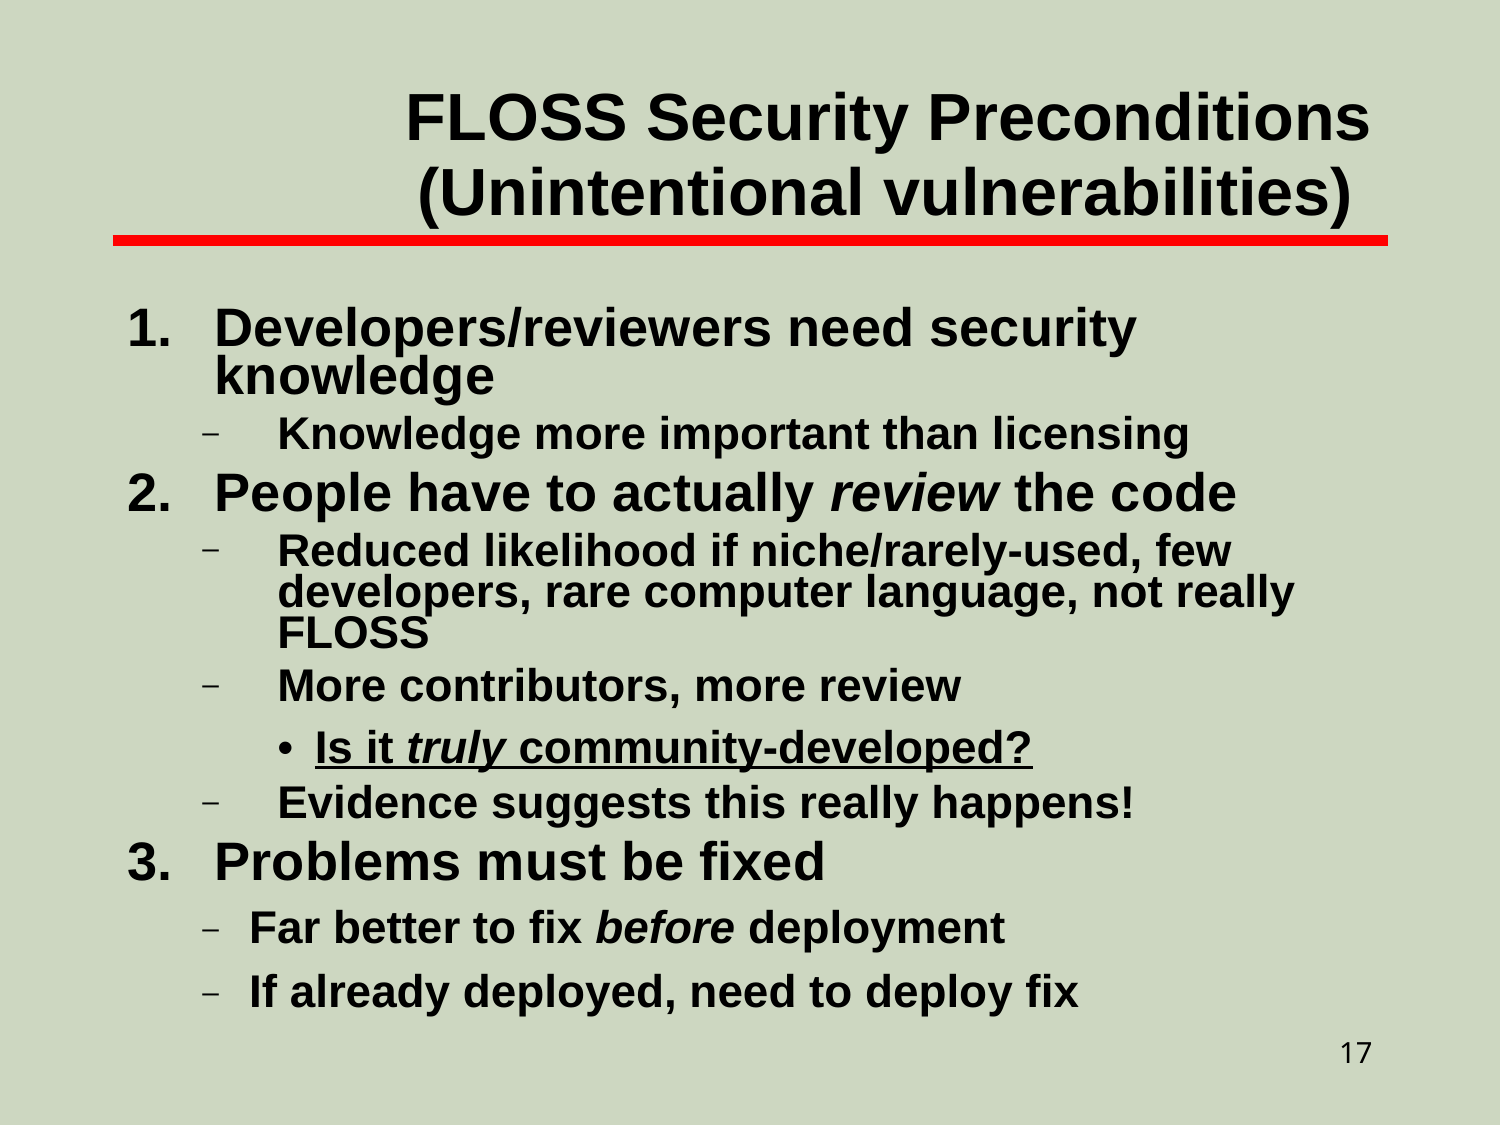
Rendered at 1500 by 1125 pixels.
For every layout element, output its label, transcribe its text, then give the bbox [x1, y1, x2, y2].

list Developers/reviewers need security knowledge Knowledge more important than licensing People have to actually review the code Reduced likelihood if niche/rarely-used, few developers, rare computer language, not really FLOSS More contributors, more review Is it truly community-developed? Evidence suggests this really happens! Problems must be fixed Far better to fix before deployment If already deployed, need to deploy fix [112, 299, 1388, 1051]
title FLOSS Security Preconditions (Unintentional vulnerabilities) [337, 72, 1388, 238]
